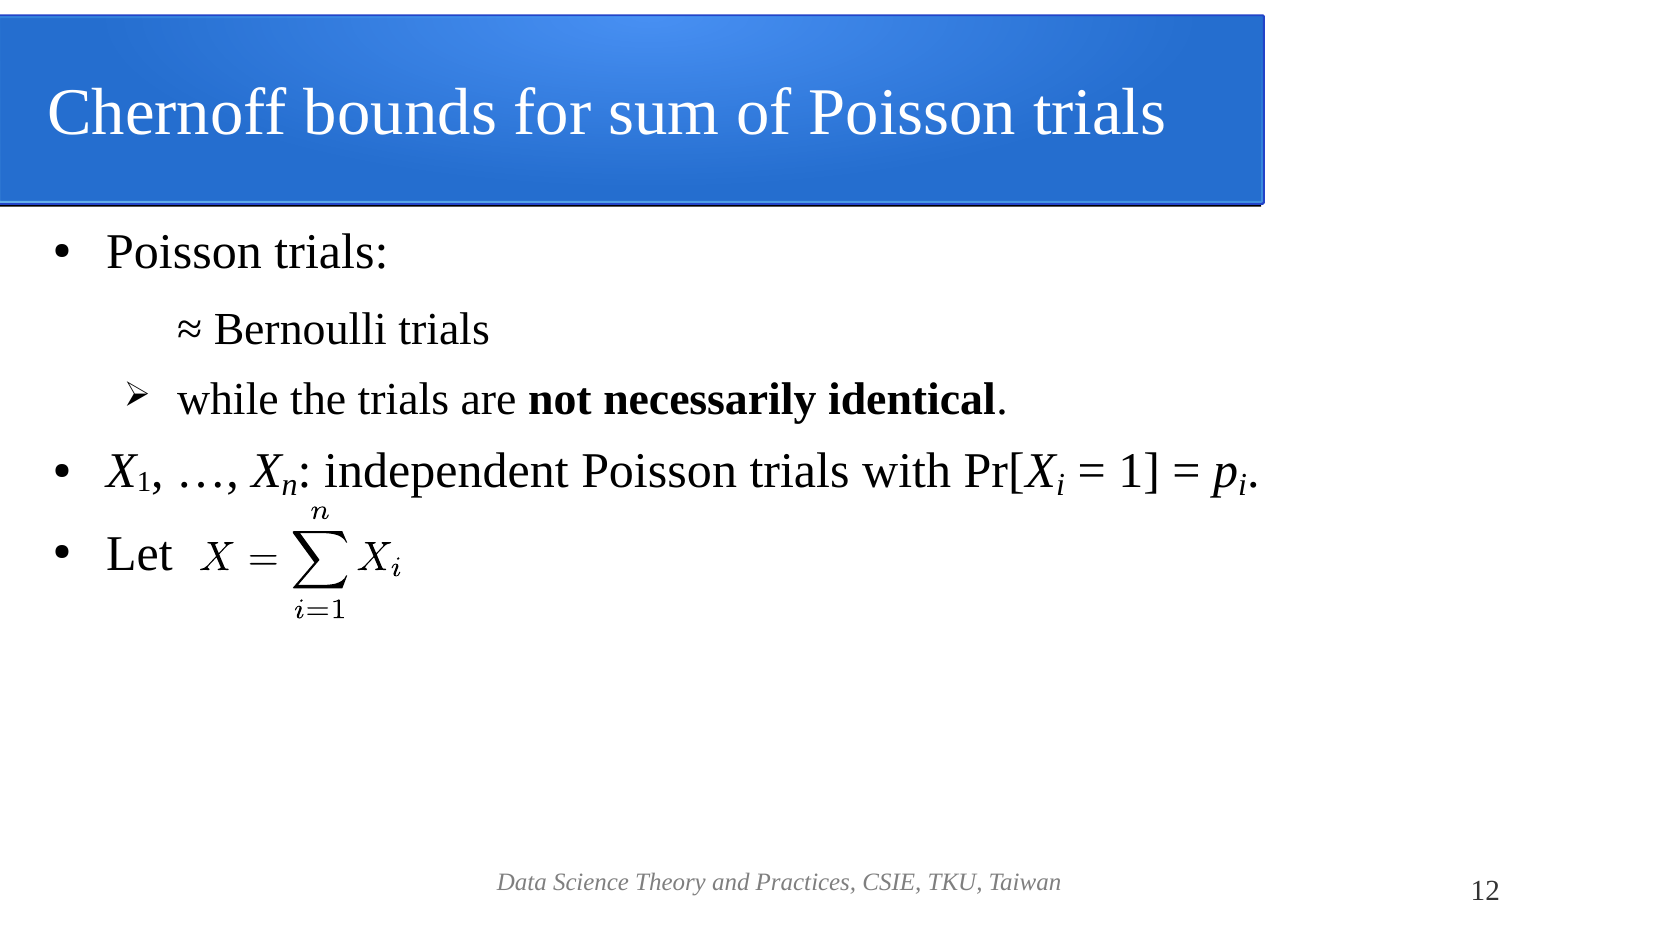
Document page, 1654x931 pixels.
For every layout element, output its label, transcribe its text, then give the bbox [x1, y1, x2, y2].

title Chernoff bounds for sum of Poisson trials [47, 35, 1199, 189]
picture [198, 506, 401, 619]
list Poisson trials: ≈ Bernoulli trials while the trials are not necessarily identical. X1, …, Xn: independent Poisson trials with Pr[Xi = 1] = pi. Let [35, 224, 1524, 764]
